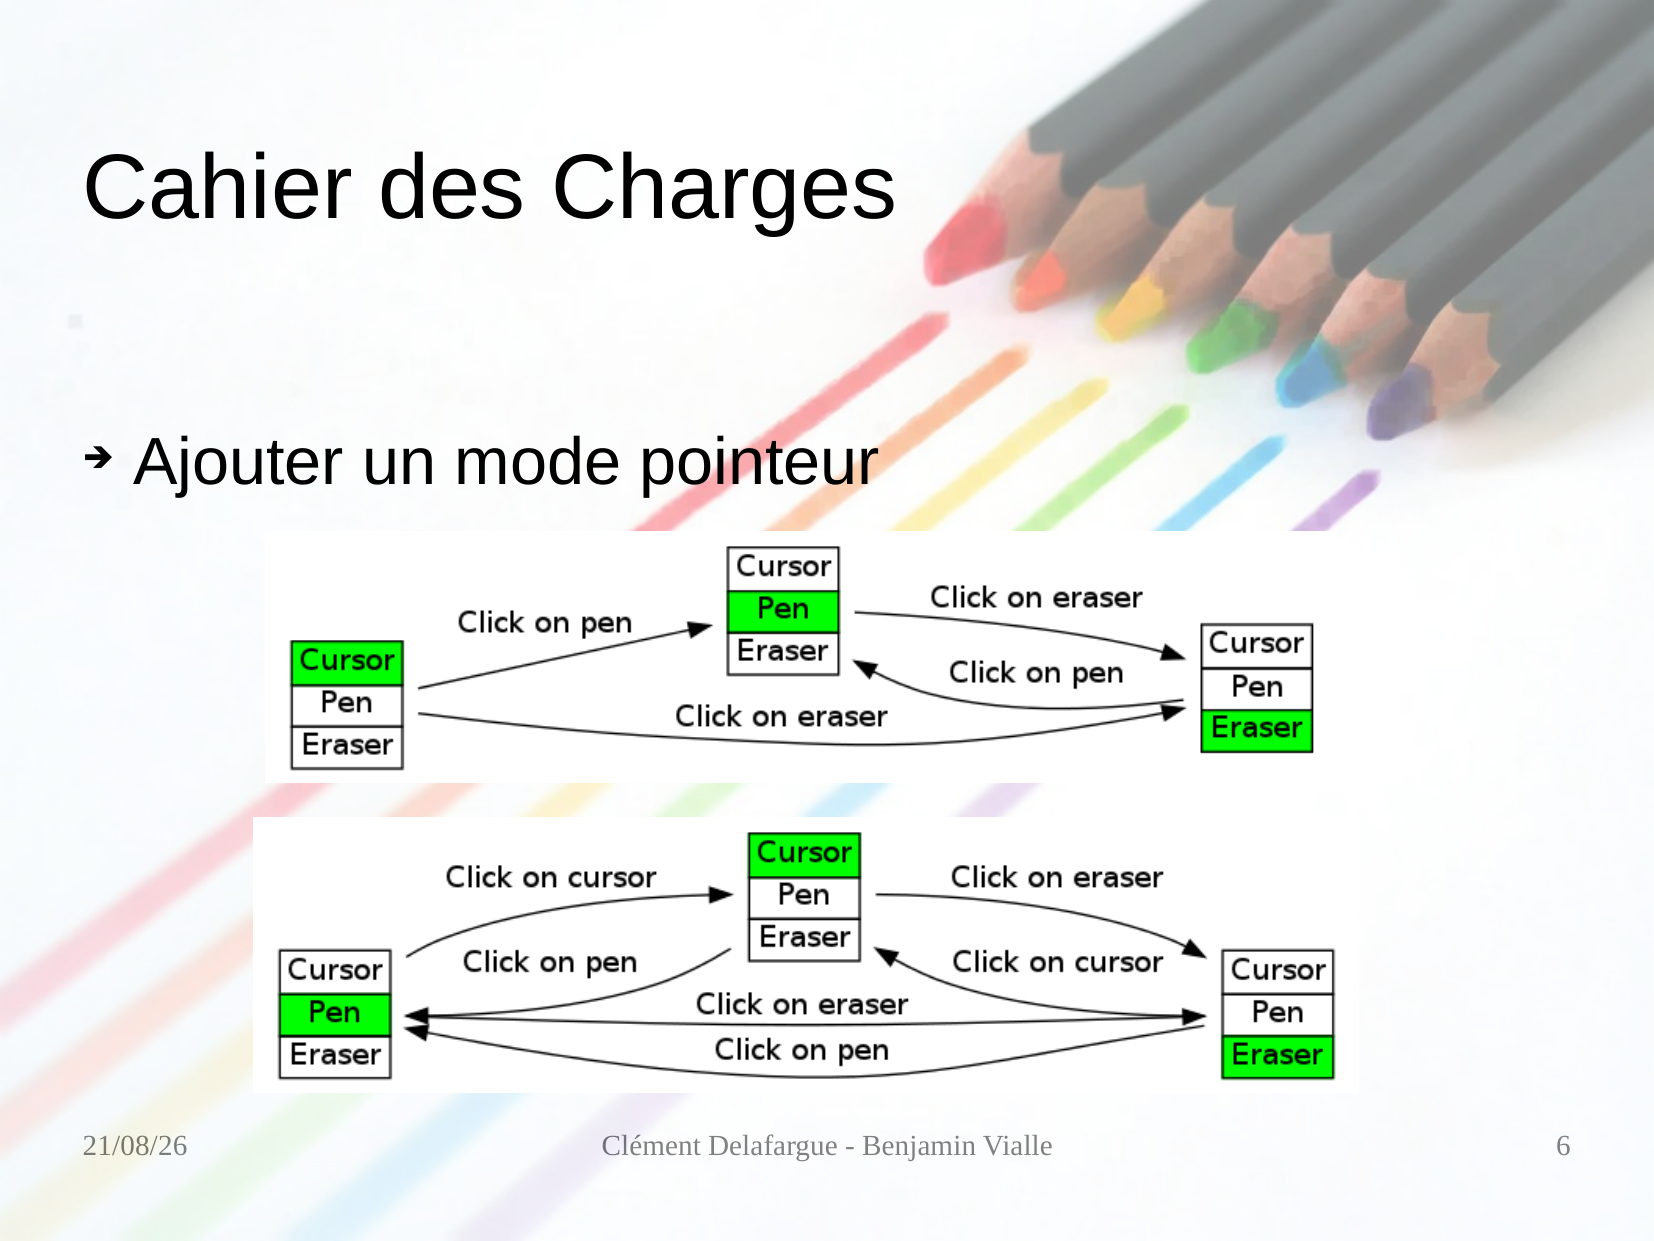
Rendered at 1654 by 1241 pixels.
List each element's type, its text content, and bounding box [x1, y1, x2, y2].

picture [121, 1136, 133, 1155]
picture [751, 1141, 763, 1155]
picture [173, 1136, 186, 1155]
picture [602, 1136, 619, 1155]
picture [895, 1141, 908, 1155]
picture [1024, 1135, 1031, 1155]
title Cahier des Charges [82, 56, 1093, 318]
picture [112, 1136, 120, 1155]
picture [962, 1141, 975, 1155]
picture [954, 1142, 961, 1155]
picture [908, 1142, 914, 1161]
picture [811, 1142, 824, 1155]
picture [1557, 1136, 1570, 1155]
picture [931, 1141, 952, 1155]
picture [253, 817, 1359, 1093]
picture [796, 1140, 809, 1161]
picture [730, 1141, 741, 1155]
picture [692, 1139, 700, 1155]
picture [825, 1141, 836, 1155]
picture [882, 1141, 893, 1155]
picture [83, 1136, 95, 1155]
picture [787, 1141, 795, 1155]
picture [774, 1141, 786, 1155]
picture [918, 1141, 930, 1155]
picture [743, 1135, 750, 1155]
picture [1032, 1135, 1039, 1155]
picture [136, 1136, 148, 1155]
picture [1003, 1142, 1010, 1155]
picture [982, 1136, 1003, 1155]
picture [100, 1136, 110, 1155]
picture [643, 1141, 664, 1155]
picture [666, 1141, 677, 1155]
picture [709, 1136, 728, 1155]
picture [679, 1141, 692, 1155]
picture [863, 1136, 880, 1155]
picture [159, 1136, 171, 1155]
picture [265, 531, 1337, 784]
picture [1040, 1141, 1051, 1155]
subtitle Ajouter un mode pointeur [82, 361, 1571, 562]
picture [764, 1134, 773, 1155]
picture [149, 1136, 157, 1155]
picture [622, 1135, 629, 1155]
picture [630, 1141, 641, 1155]
picture [1011, 1141, 1023, 1155]
